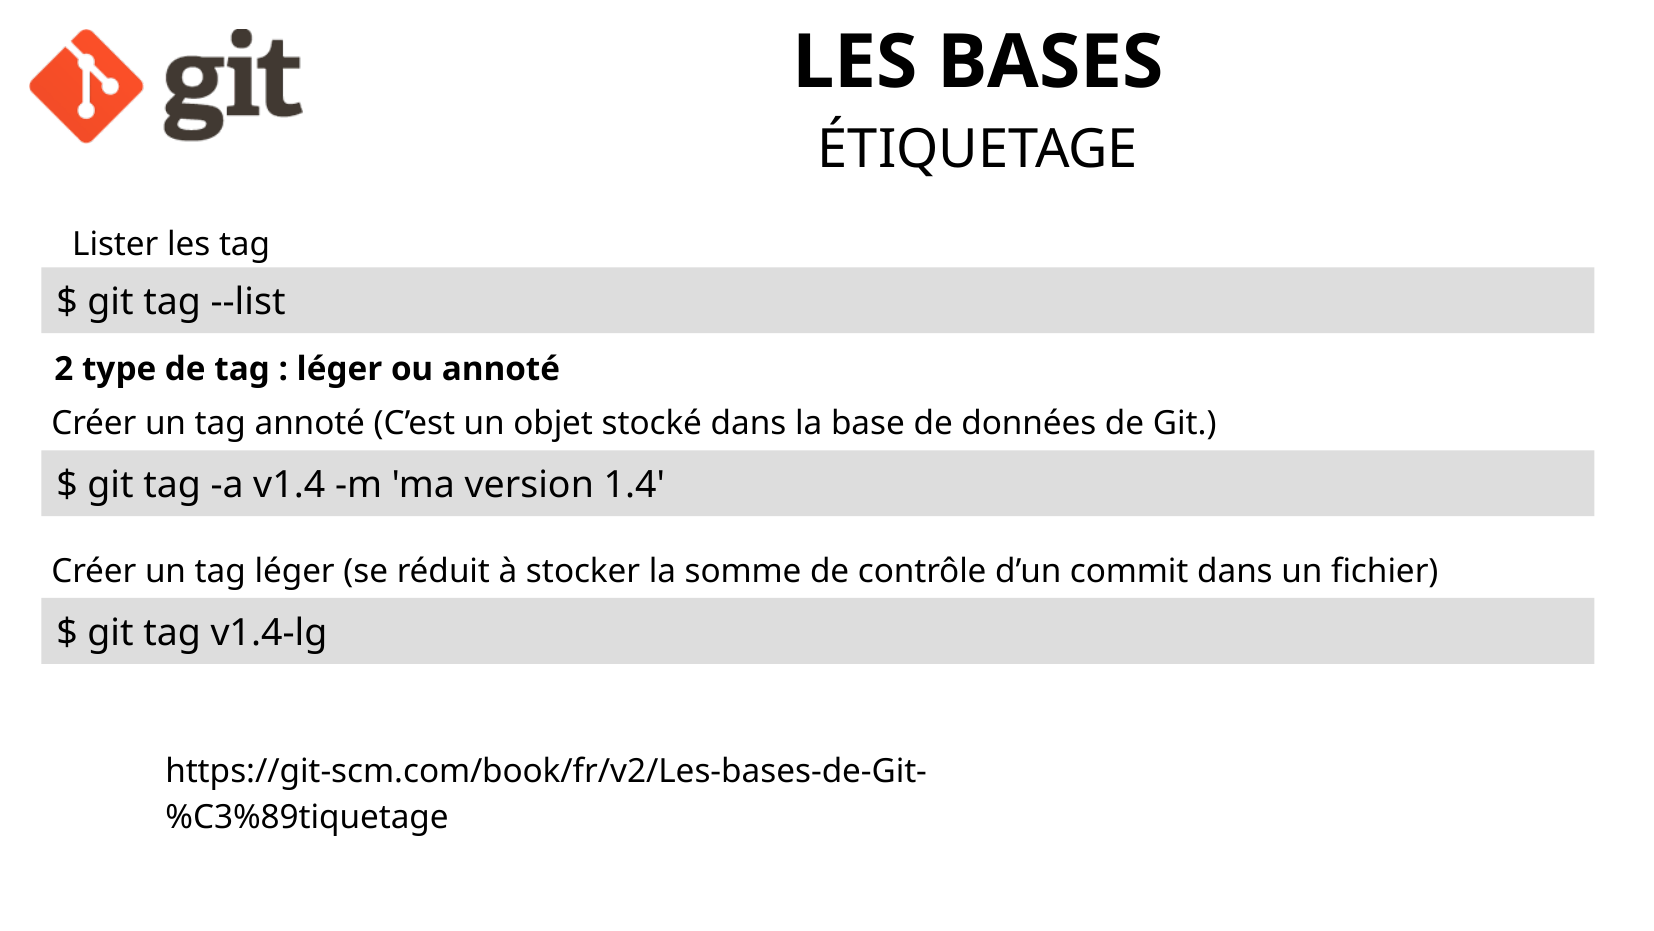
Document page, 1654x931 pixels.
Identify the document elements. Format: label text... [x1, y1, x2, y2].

text_box Les bases Étiquetage [302, 0, 1654, 198]
picture [29, 29, 303, 144]
text_box 2 type de tag : léger ou annoté [39, 337, 1577, 391]
text_box https://git-scm.com/book/fr/v2/Les-bases-de-Git-%C3%89tiquetage [150, 740, 1198, 793]
text_box Créer un tag léger (se réduit à stocker la somme de contrôle d’un commit dans un fichier) [36, 539, 1595, 592]
text_box Lister les tag [57, 212, 1424, 267]
text_box $ git tag v1.4-lg [41, 597, 1595, 656]
text_box $ git tag --list [41, 267, 1595, 325]
text_box Créer un tag annoté (C’est un objet stocké dans la base de données de Git.) [36, 391, 1595, 451]
text_box $ git tag -a v1.4 -m 'ma version 1.4' [41, 451, 1595, 508]
